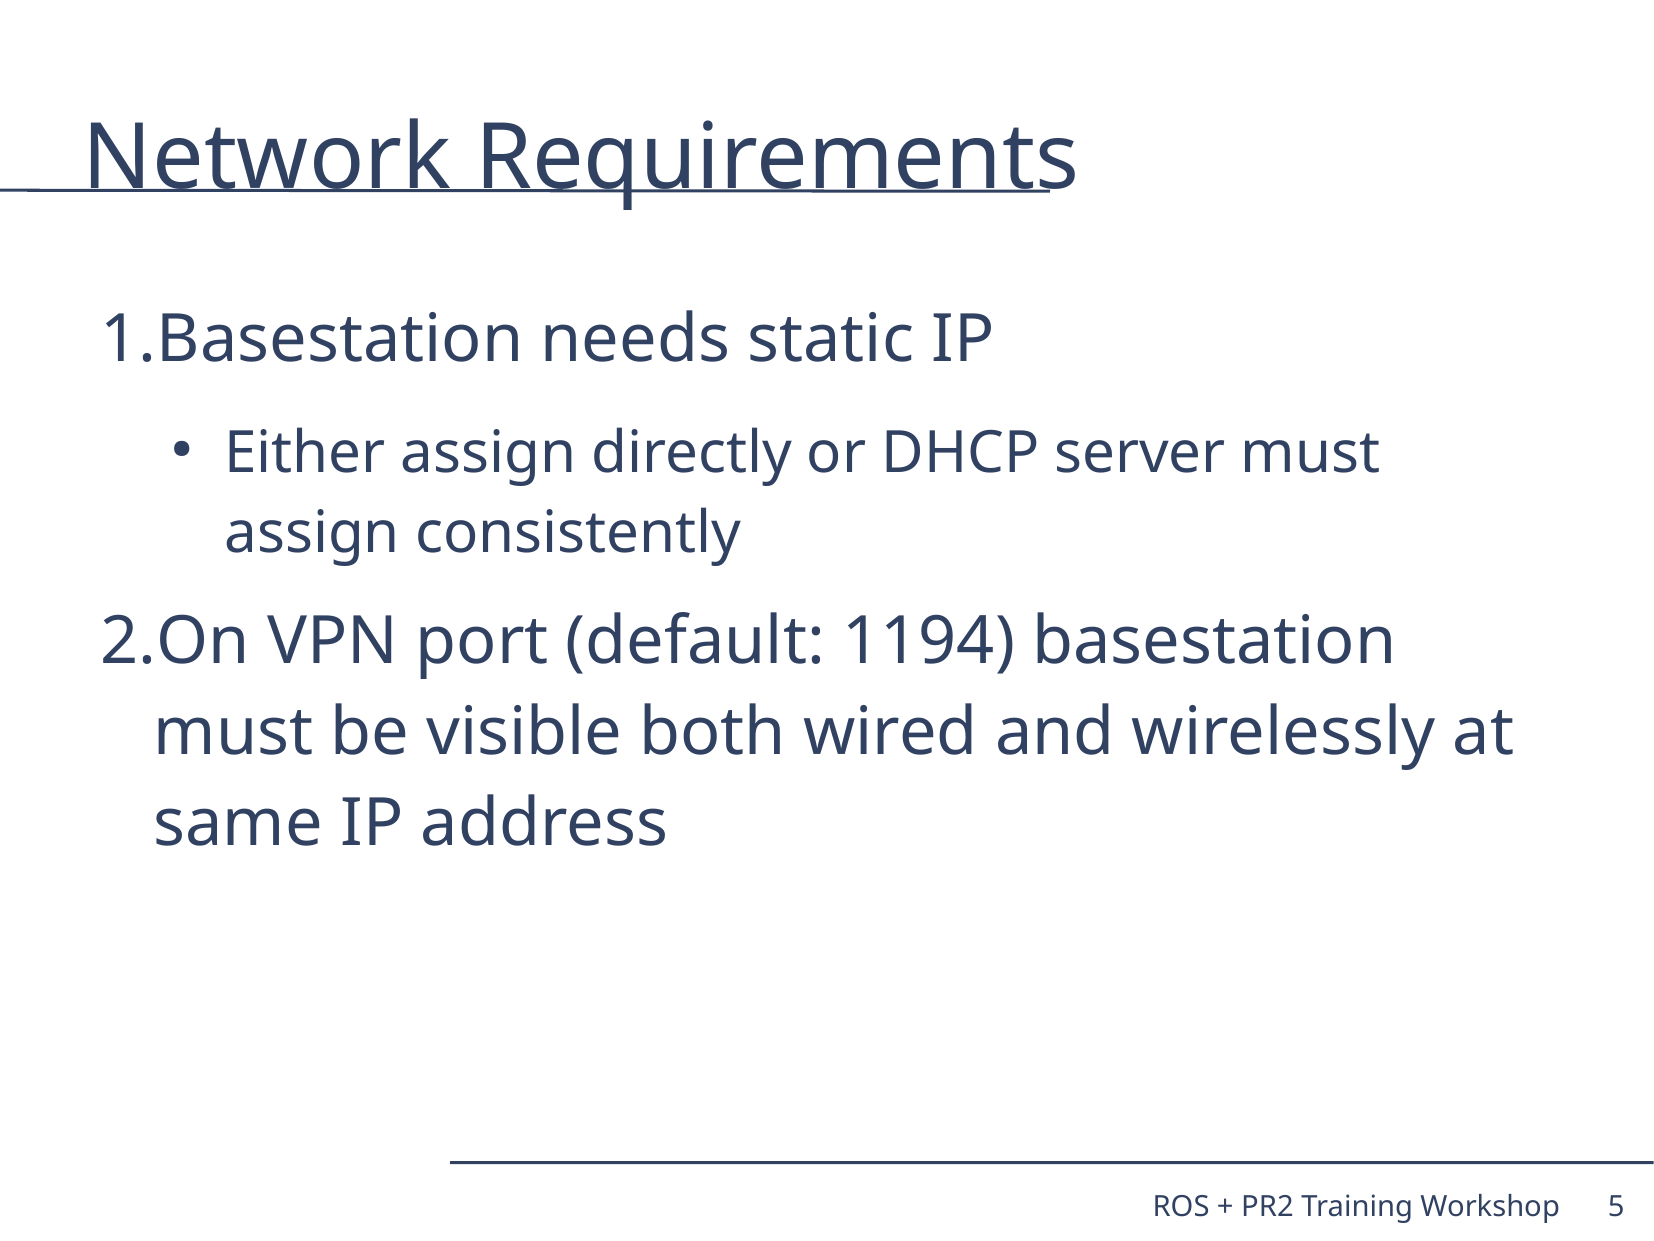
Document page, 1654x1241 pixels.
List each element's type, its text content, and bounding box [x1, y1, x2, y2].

list Basestation needs static IP Either assign directly or DHCP server must assign consistently On VPN port (default: 1194) basestation must be visible both wired and wirelessly at same IP address [82, 290, 1571, 1109]
title Network Requirements [82, 56, 1571, 250]
